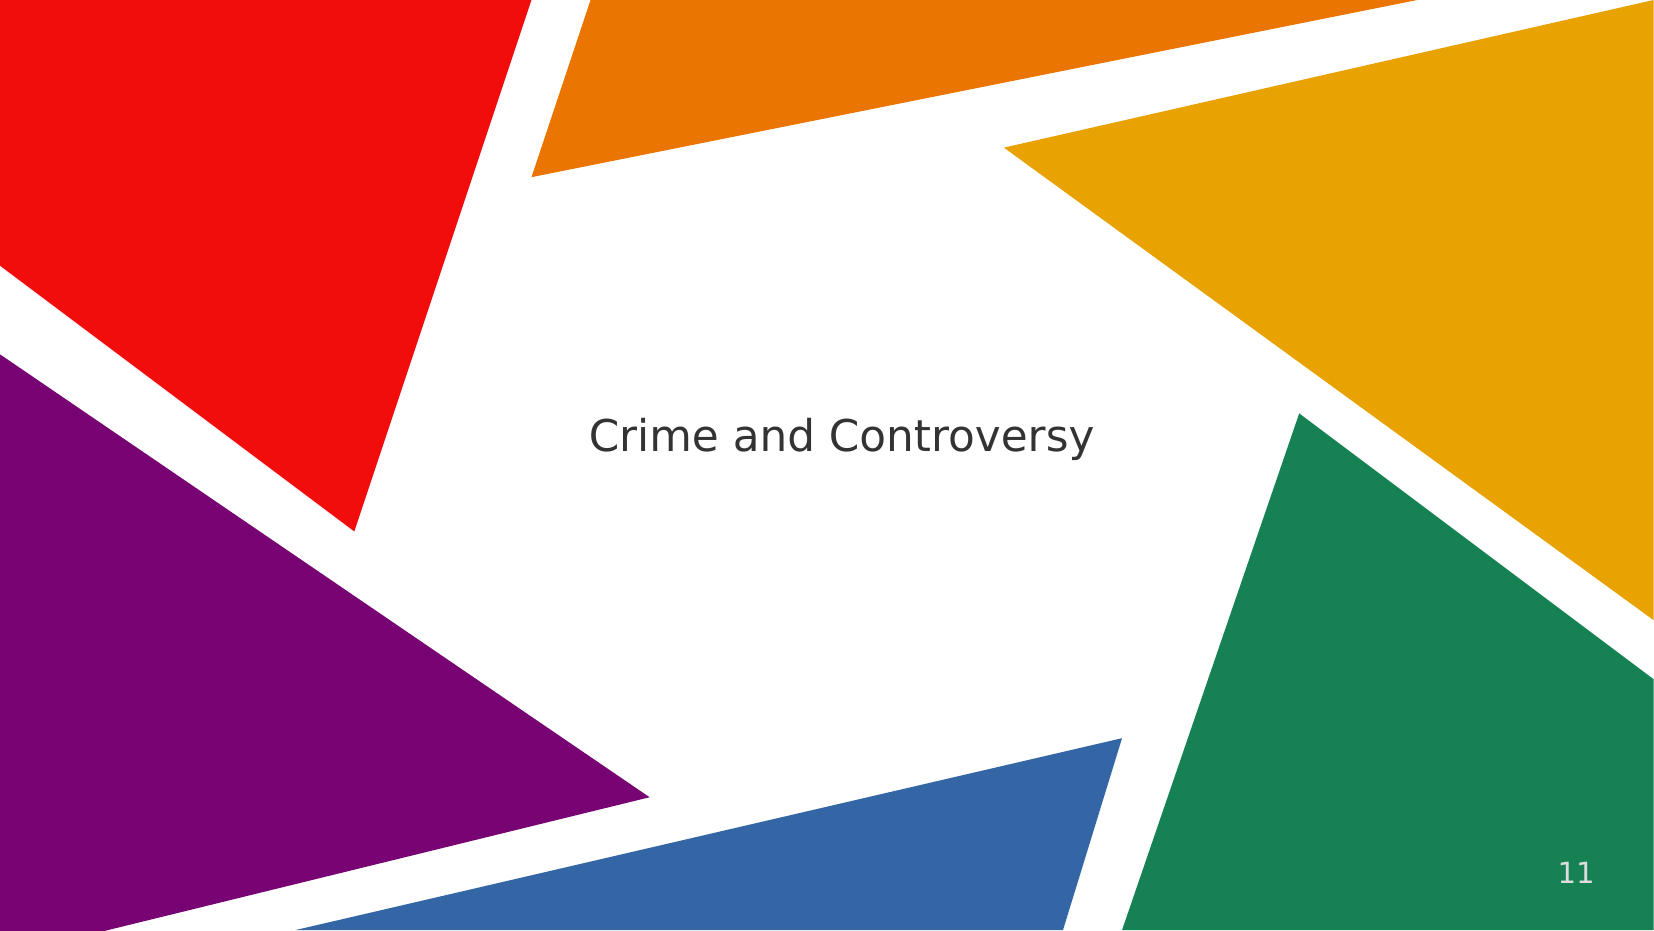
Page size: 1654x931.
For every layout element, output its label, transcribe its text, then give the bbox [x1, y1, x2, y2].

title Crime and Controversy [487, 347, 1197, 526]
